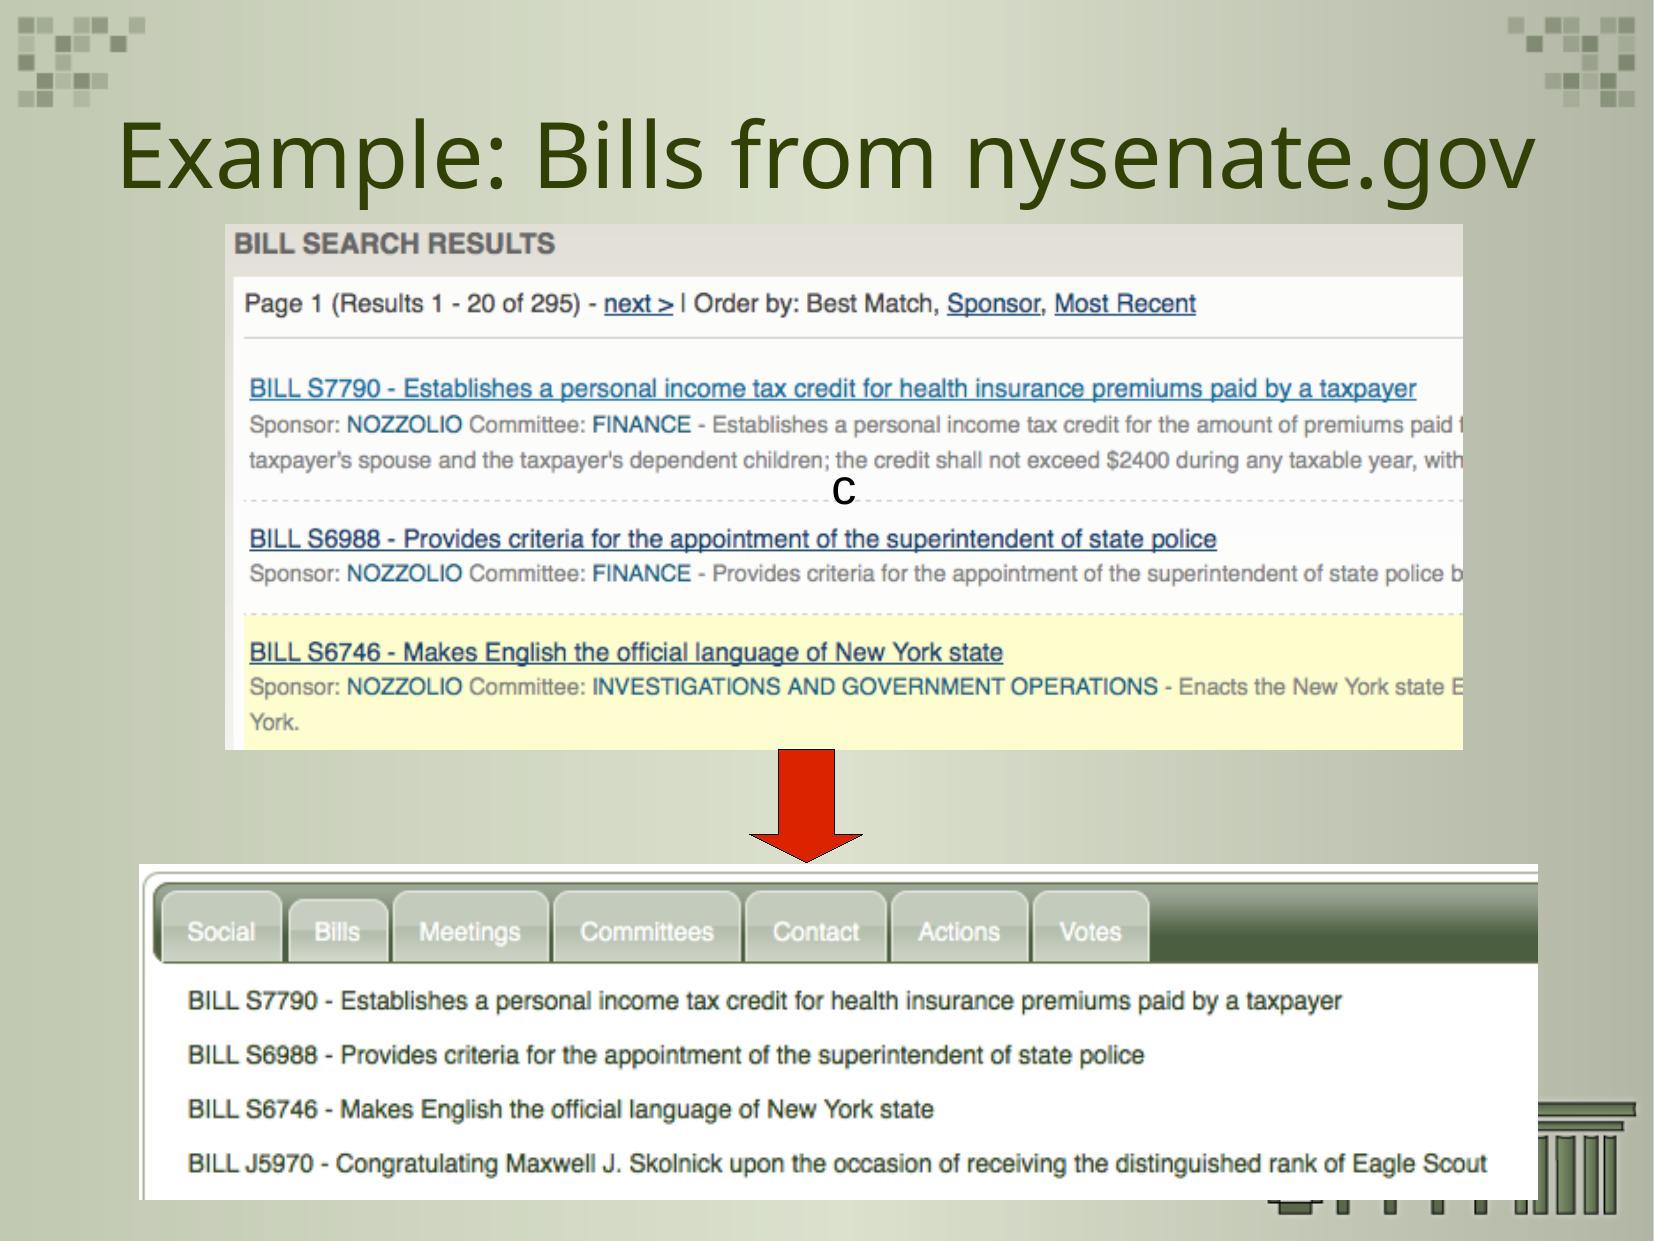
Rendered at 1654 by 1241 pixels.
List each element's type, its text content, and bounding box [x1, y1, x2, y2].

text_box [749, 749, 863, 863]
picture [0, 0, 1654, 1241]
title Example: Bills from nysenate.gov [82, 45, 1571, 261]
